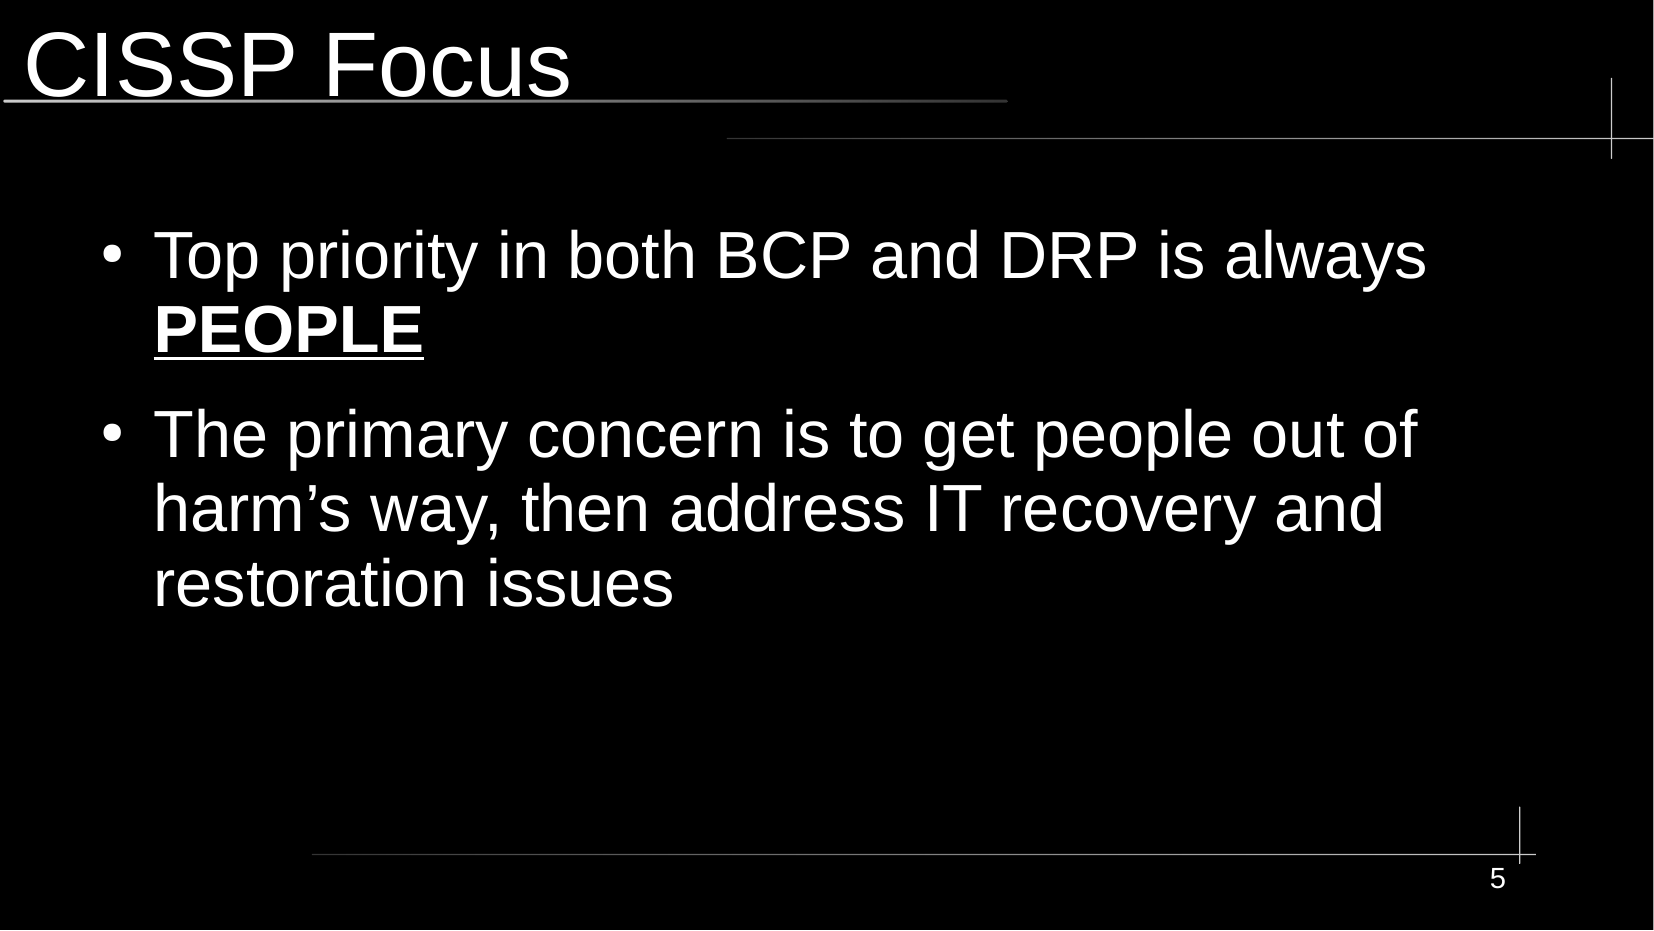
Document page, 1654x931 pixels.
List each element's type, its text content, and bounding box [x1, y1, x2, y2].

list Top priority in both BCP and DRP is always PEOPLE The primary concern is to get people out of harm’s way, then address IT recovery and restoration issues [82, 217, 1571, 851]
title CISSP Focus [23, 11, 1589, 119]
